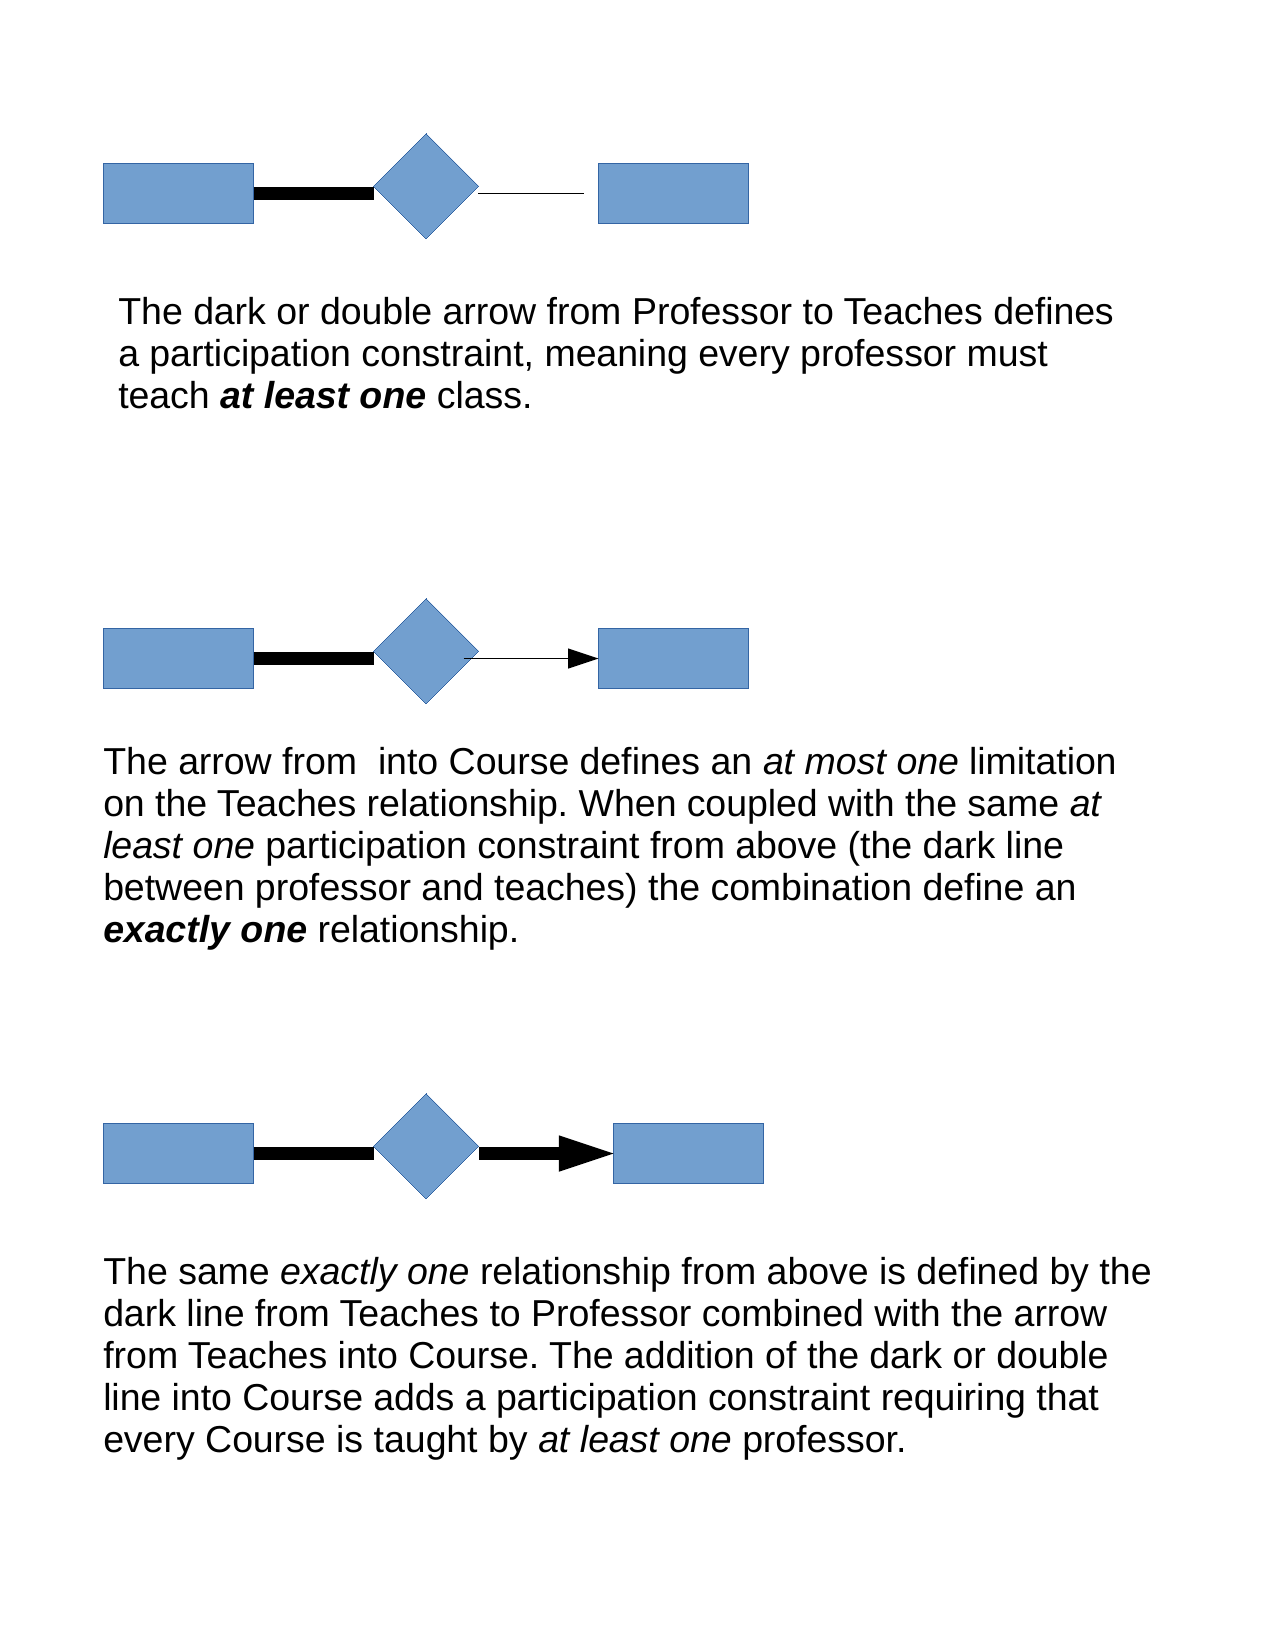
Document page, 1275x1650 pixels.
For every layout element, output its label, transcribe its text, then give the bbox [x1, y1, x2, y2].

text_box [373, 133, 479, 239]
text_box [598, 163, 749, 224]
text_box [103, 163, 254, 224]
text_box [373, 598, 479, 704]
text_box [598, 628, 749, 689]
text_box The dark or double arrow from Professor to Teaches defines a participation constraint, meaning every professor must teach at least one class. [103, 283, 1139, 425]
text_box The same exactly one relationship from above is defined by the dark line from Teaches to Professor combined with the arrow from Teaches into Course. The addition of the dark or double line into Course adds a participation constraint requiring that every Course is taught by at least one professor. [88, 1243, 1184, 1469]
text_box [103, 1123, 254, 1184]
text_box [103, 628, 254, 689]
text_box [613, 1123, 764, 1184]
text_box [373, 1093, 479, 1199]
text_box The arrow from into Course defines an at most one limitation on the Teaches relationship. When coupled with the same at least one participation constraint from above (the dark line between professor and teaches) the combination define an exactly one relationship. [88, 733, 1184, 959]
